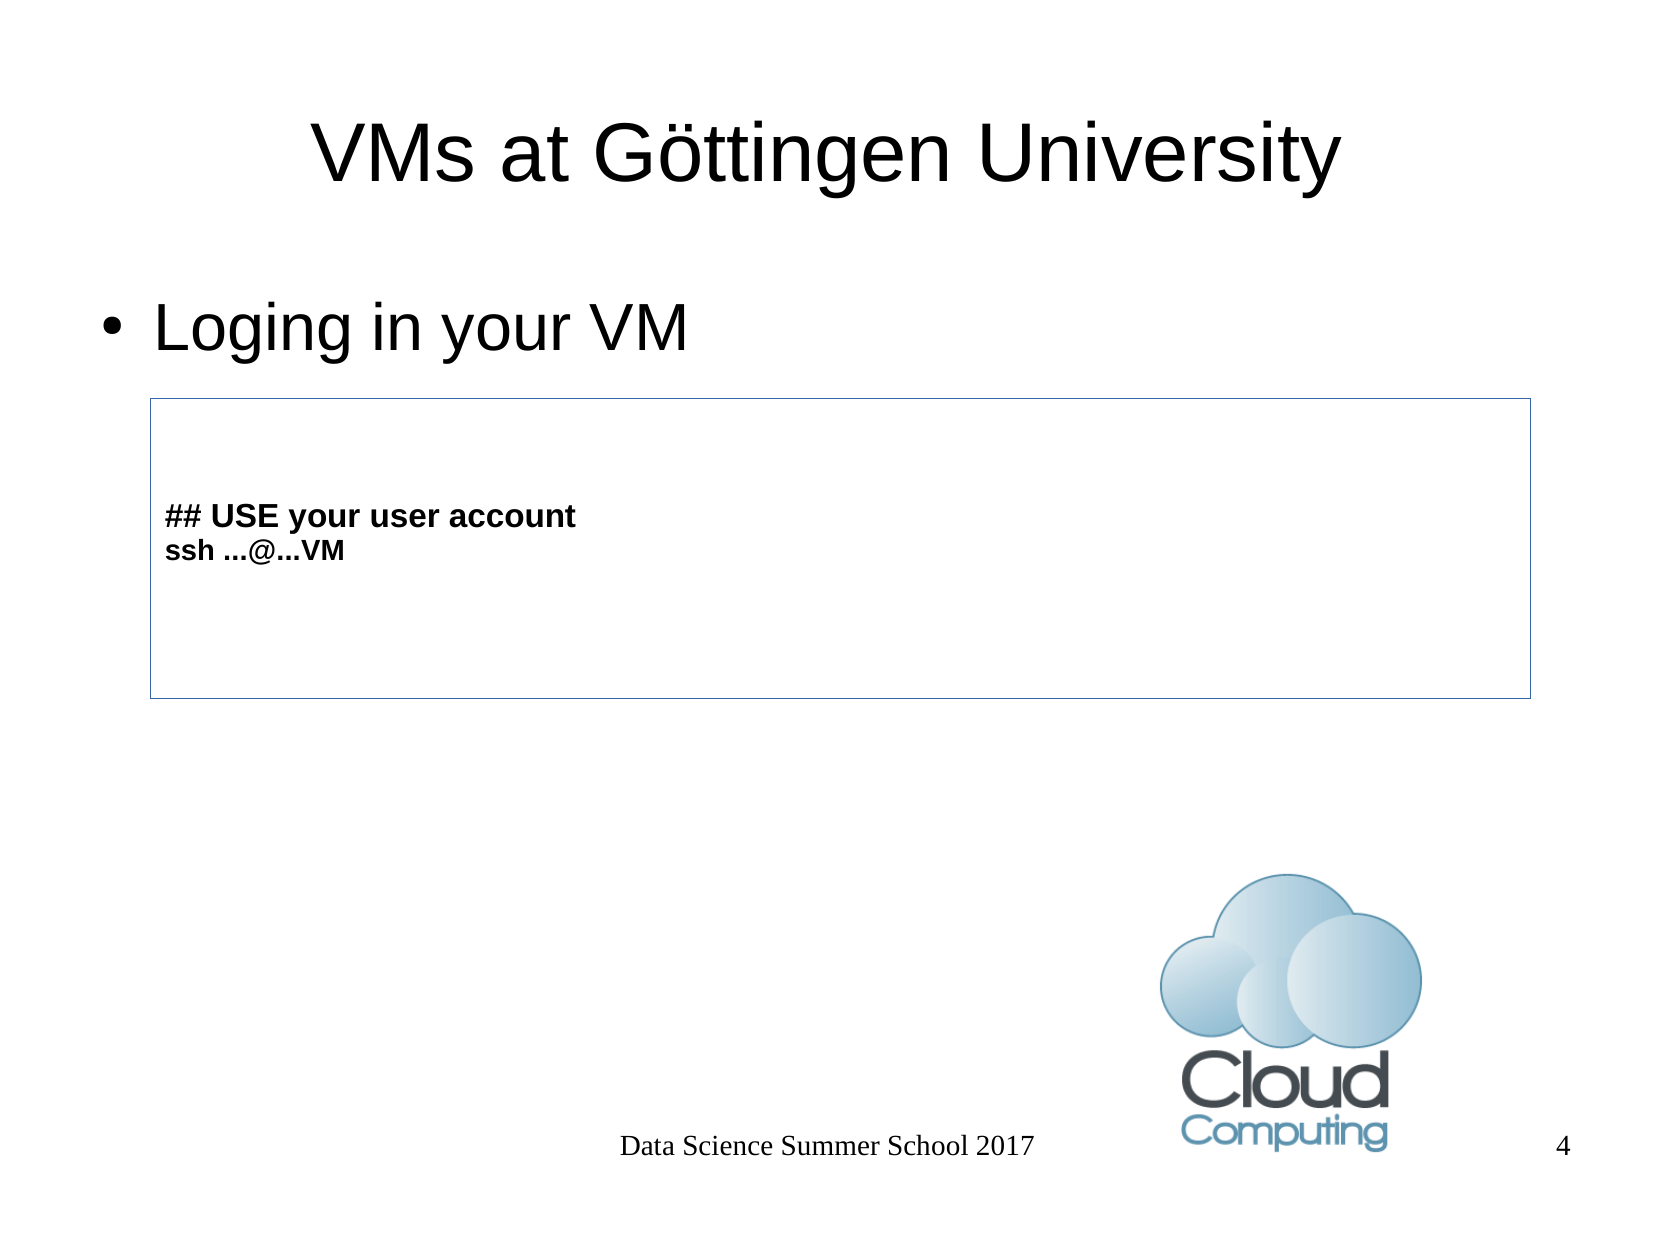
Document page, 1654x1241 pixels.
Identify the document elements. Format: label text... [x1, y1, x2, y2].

title VMs at Göttingen University [82, 49, 1571, 257]
list Loging in your VM [82, 290, 1571, 1010]
picture [1080, 855, 1501, 1171]
text_box ## USE your user account ssh ...@...VM [150, 398, 1531, 699]
